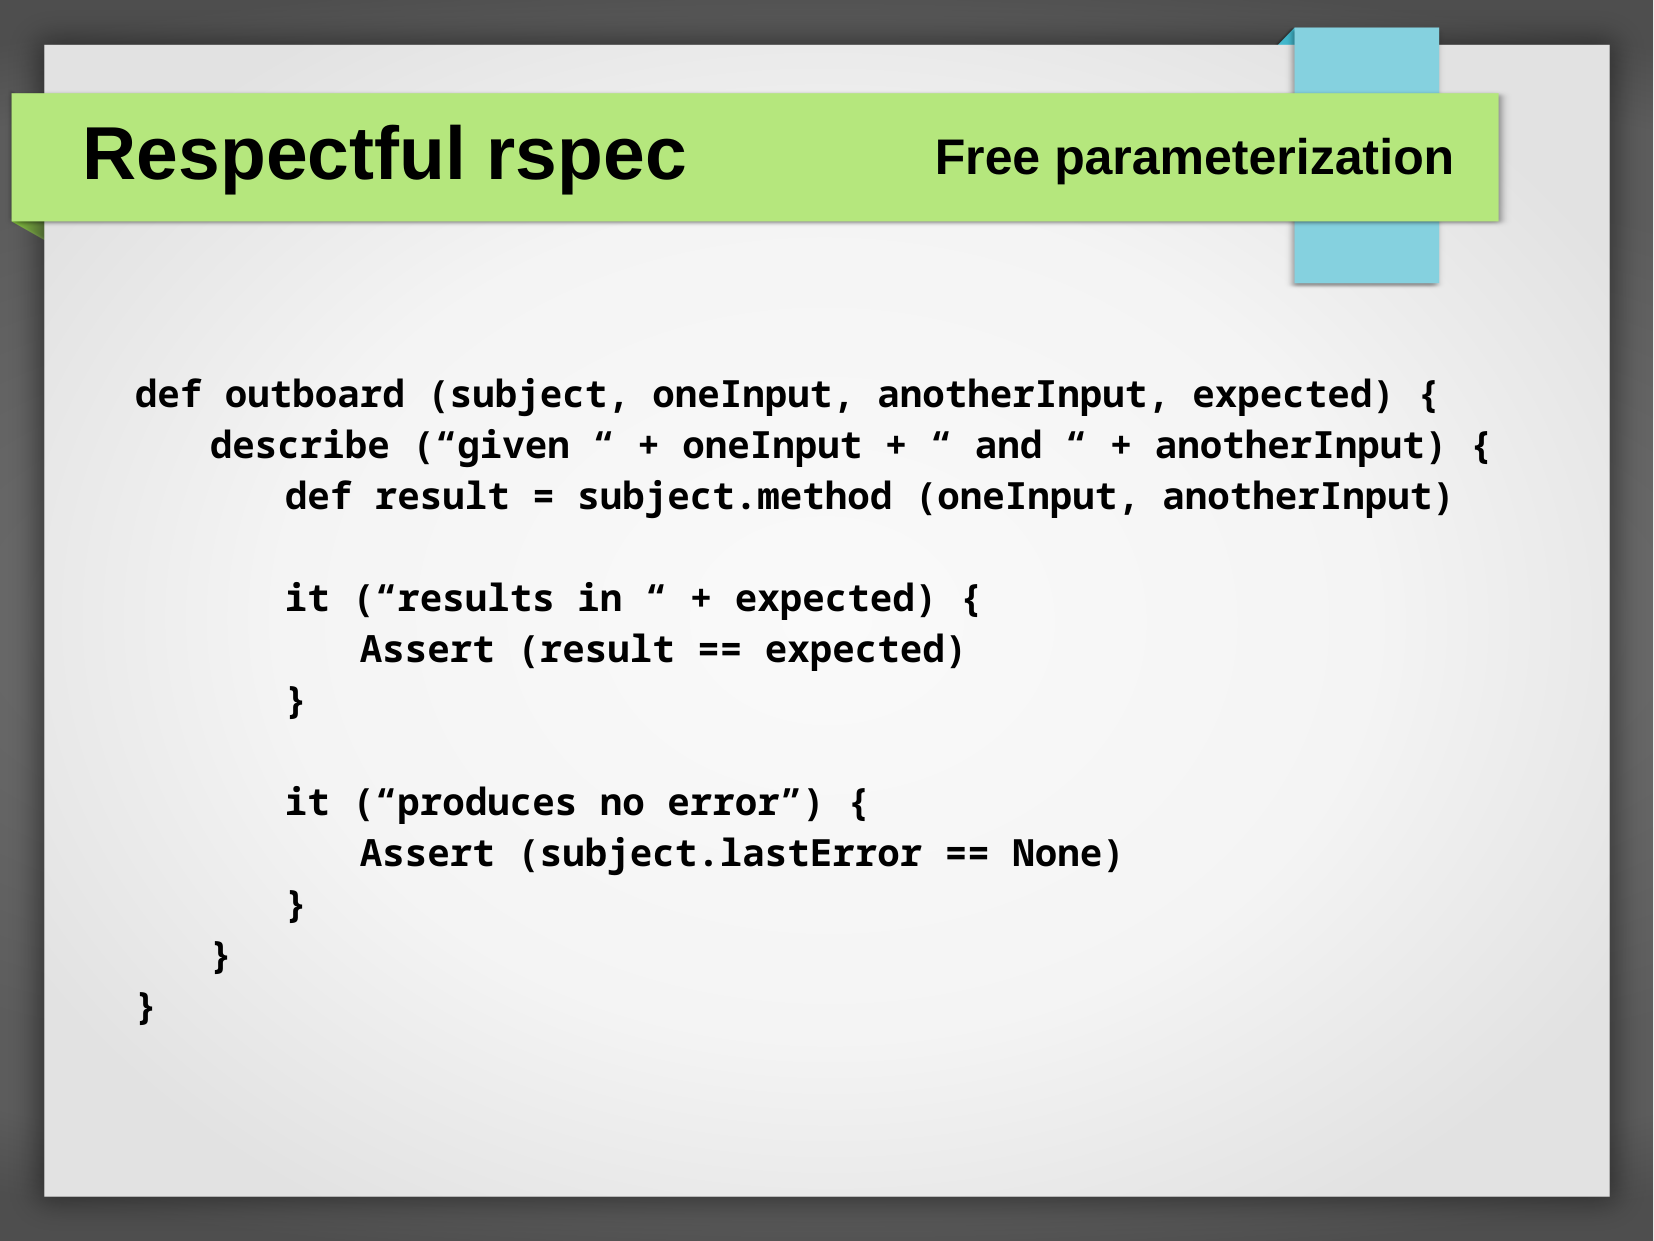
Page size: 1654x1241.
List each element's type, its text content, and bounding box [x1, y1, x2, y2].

picture [0, 0, 1654, 1241]
text_box def outboard (subject, oneInput, anotherInput, expected) { describe (“given “ + oneInput + “ and “ + anotherInput) { def result = subject.method (oneInput, anotherInput) it (“results in “ + expected) { Assert (result == expected) } it (“produces no error”) { Assert (subject.lastError == None) } } } [119, 360, 1530, 957]
title Free parameterization [869, 97, 1455, 216]
title Respectful rspec [82, 94, 705, 213]
